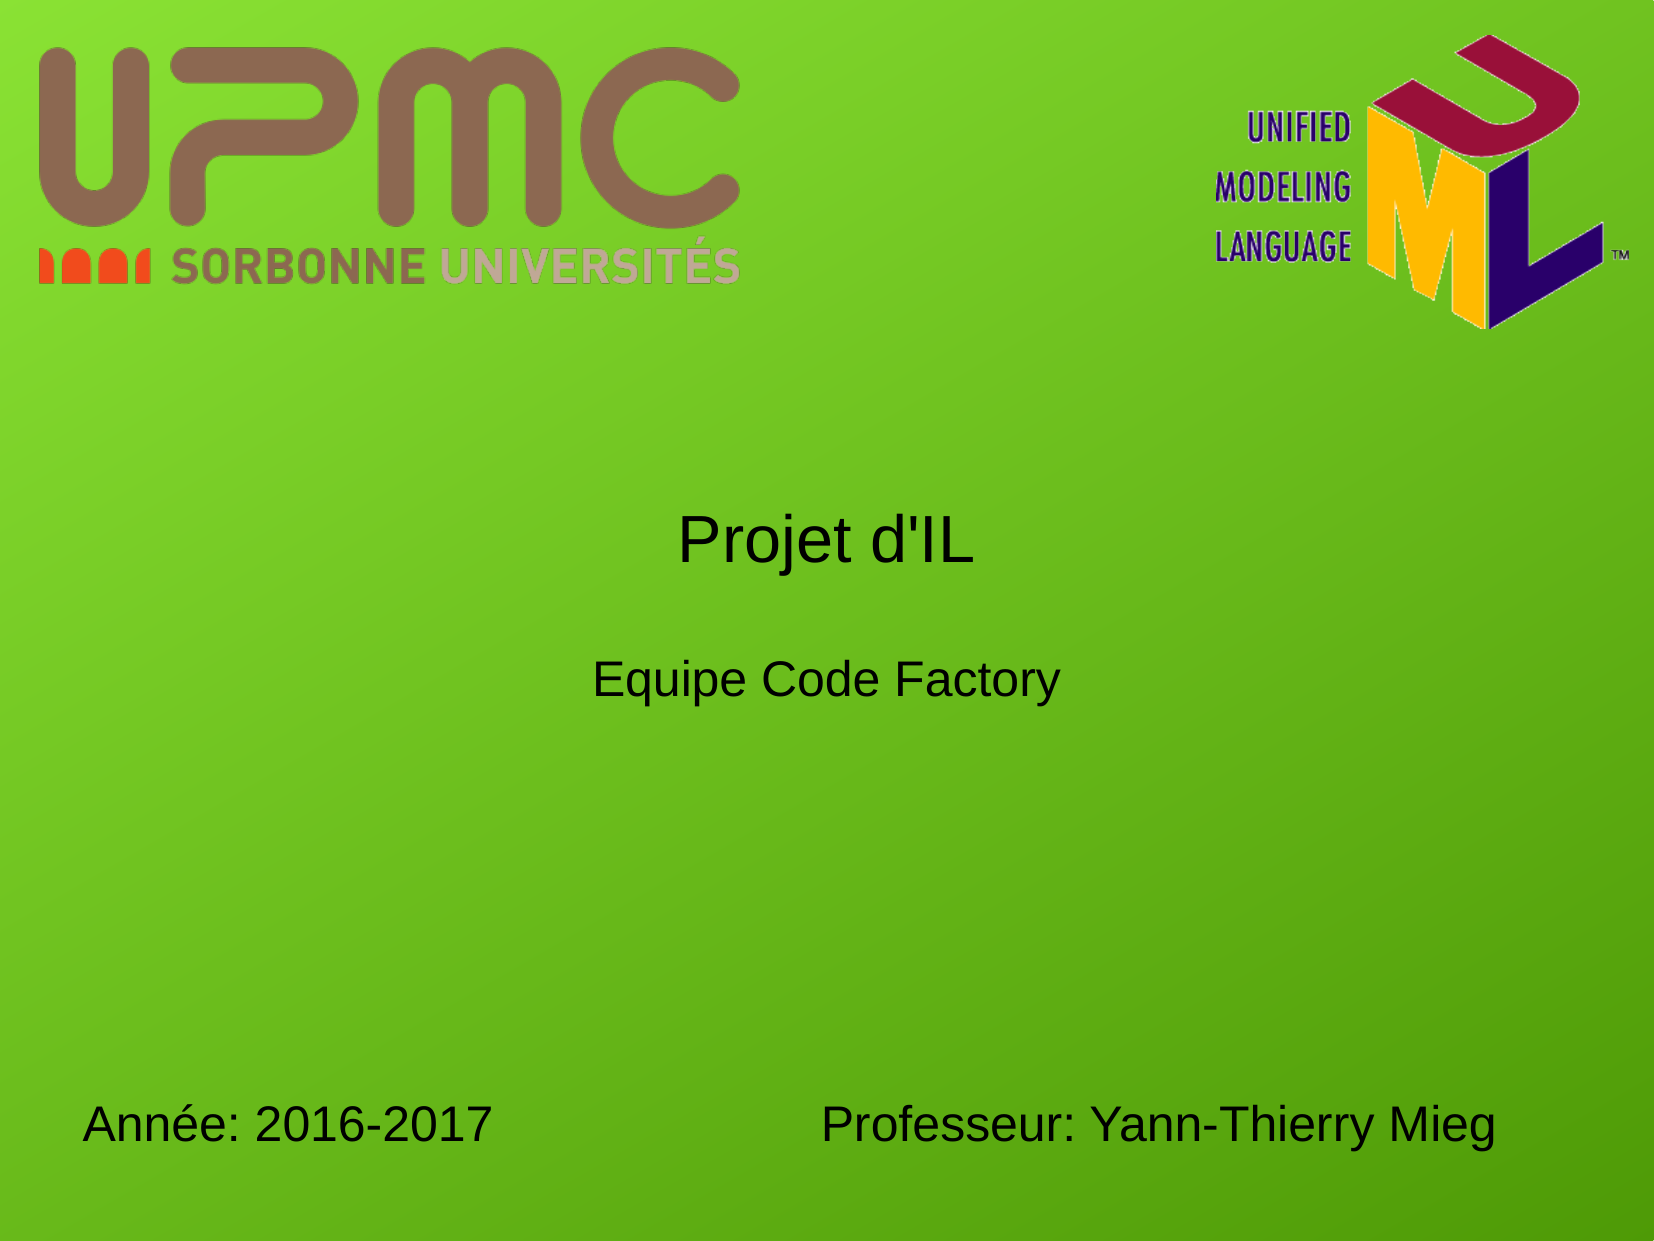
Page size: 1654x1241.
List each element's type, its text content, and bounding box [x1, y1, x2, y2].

subtitle Projet d'IL Equipe Code Factory Année: 2016-2017 Professeur: Yann-Thierry Mieg [82, 128, 1571, 1156]
picture [27, 35, 751, 296]
picture [1216, 35, 1629, 329]
